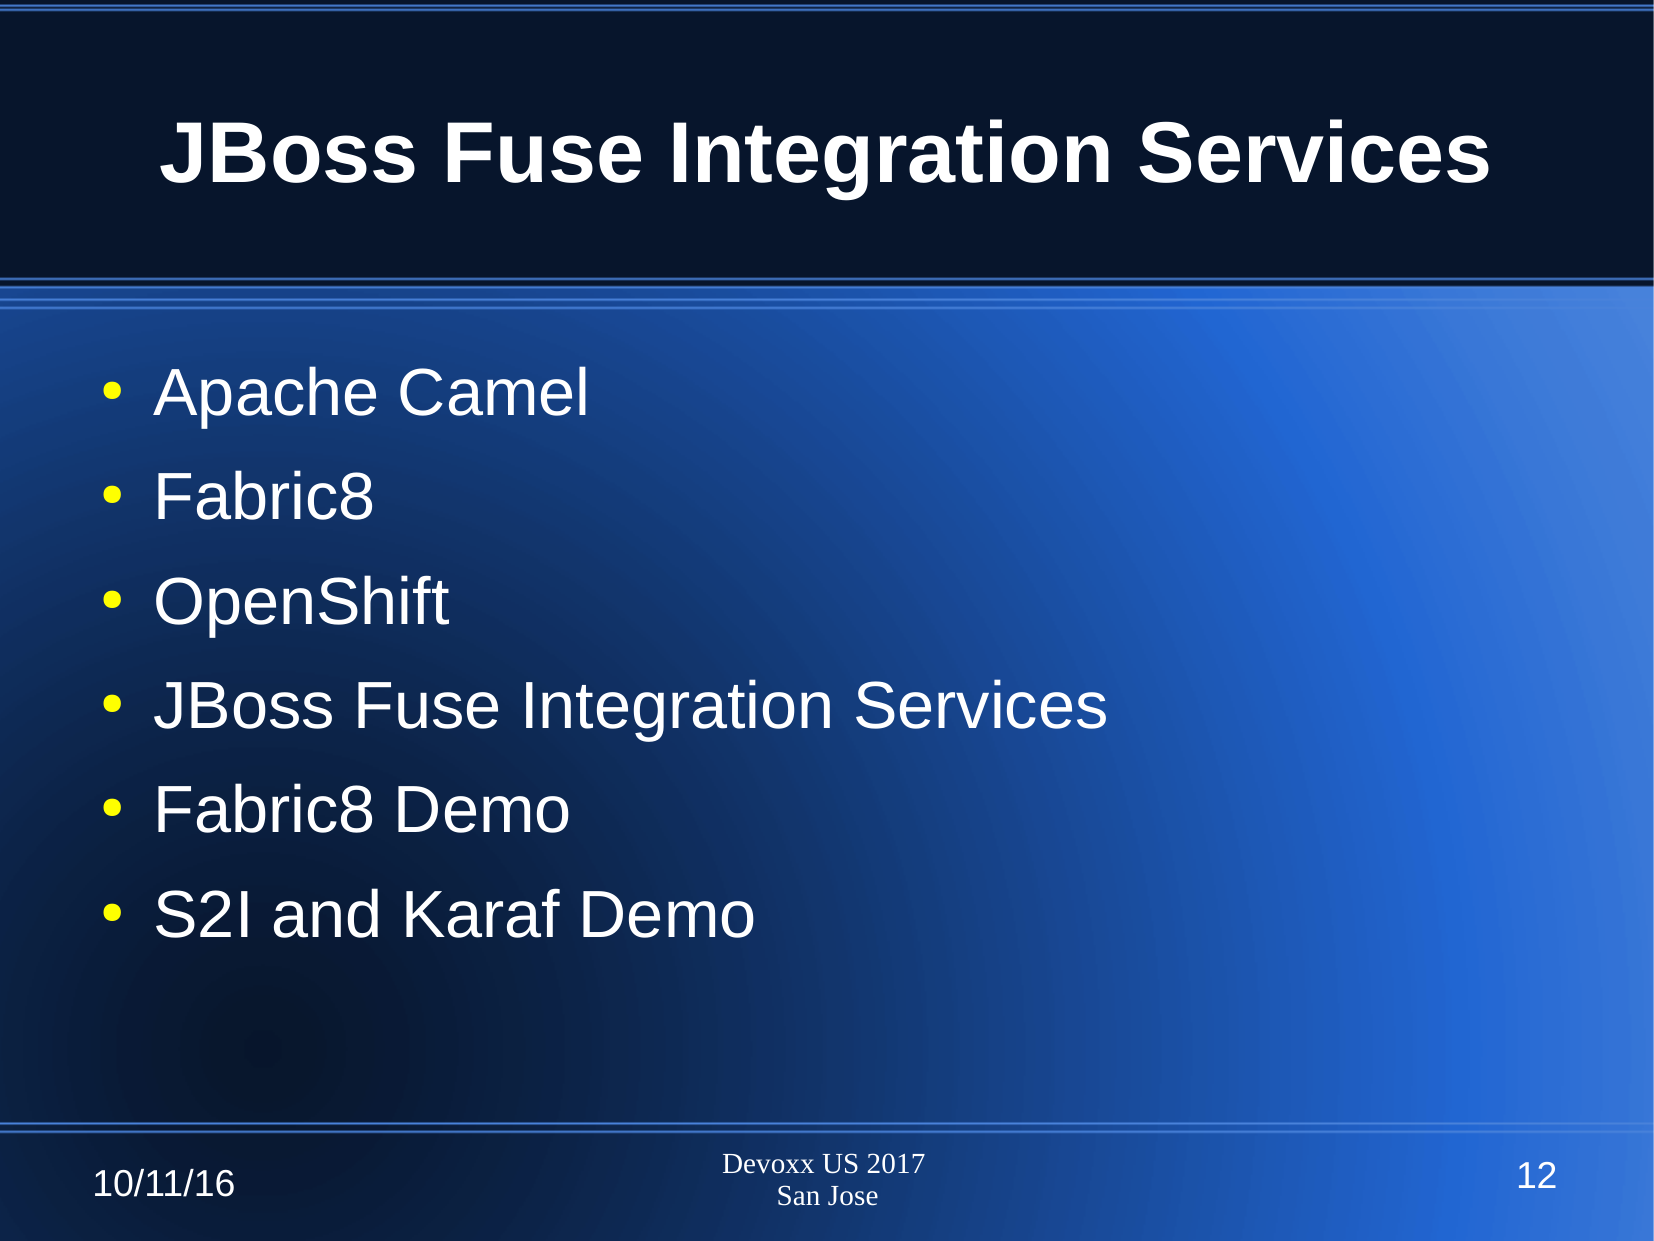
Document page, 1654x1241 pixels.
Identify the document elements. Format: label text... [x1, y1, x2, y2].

list Apache Camel Fabric8 OpenShift JBoss Fuse Integration Services Fabric8 Demo S2I and Karaf Demo [82, 355, 1571, 1058]
picture [0, 0, 1654, 1241]
title JBoss Fuse Integration Services [82, 49, 1571, 257]
